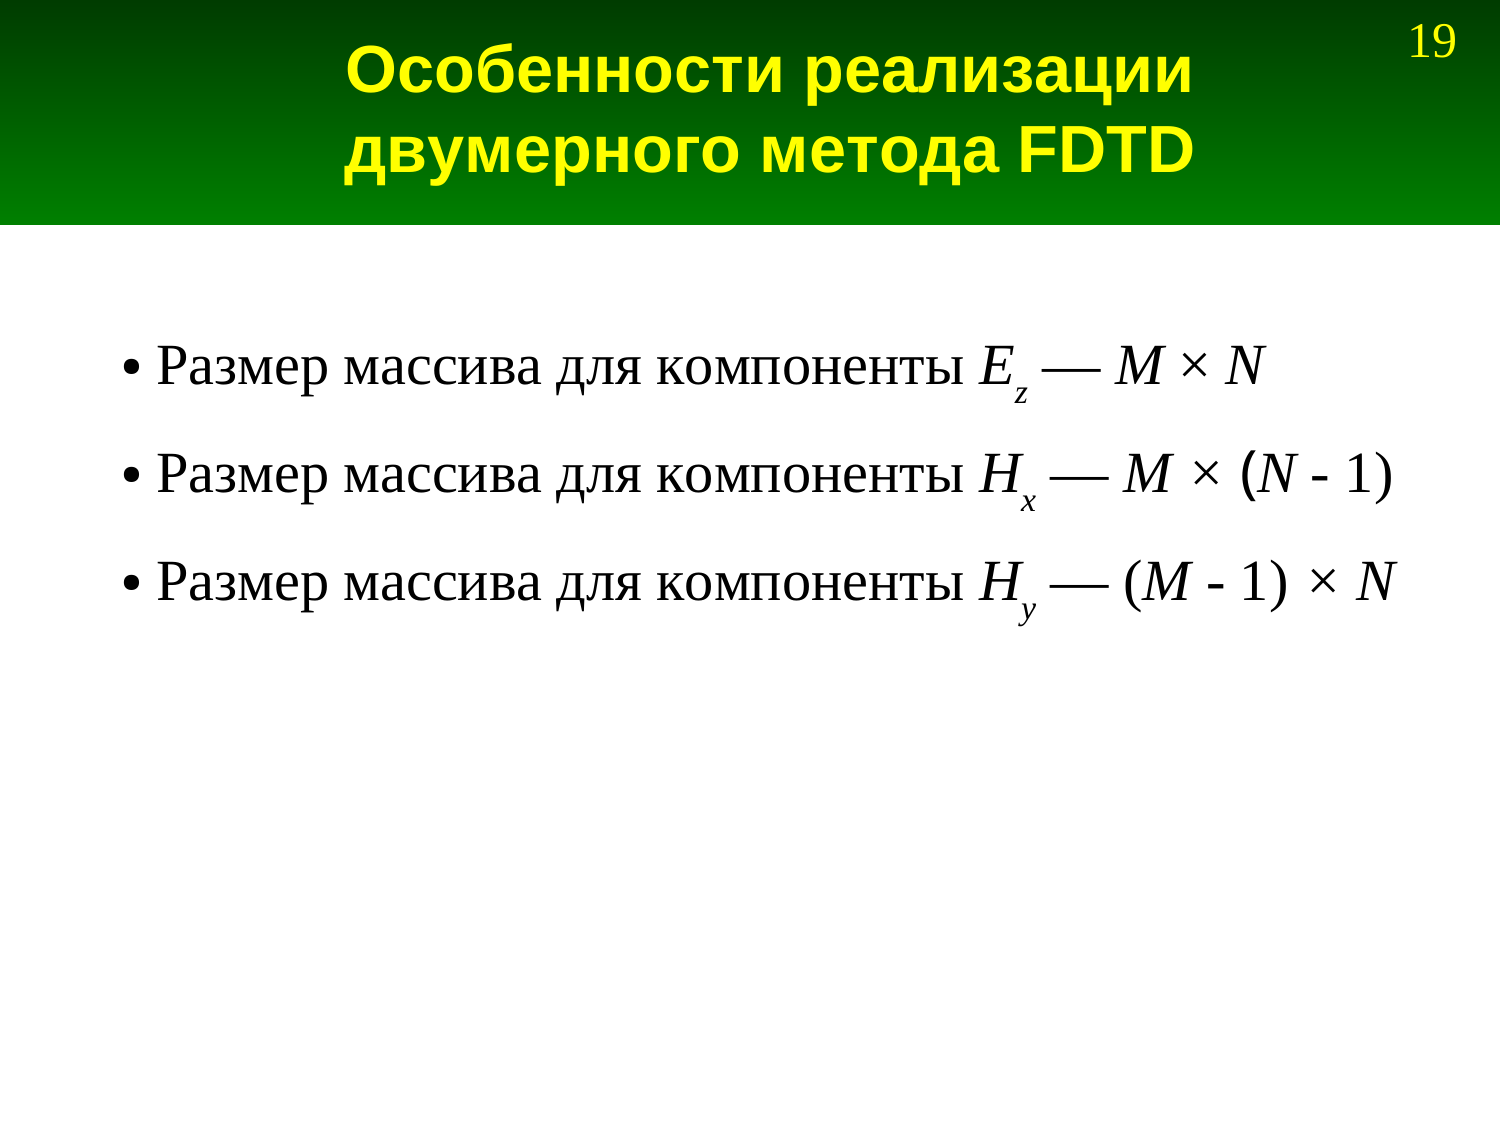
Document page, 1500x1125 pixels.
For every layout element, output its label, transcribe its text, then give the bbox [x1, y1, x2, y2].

text_box Размер массива для компоненты Ez — M × N Размер массива для компоненты Hx — M × (N - 1) Размер массива для компоненты Hy — (M - 1) × N [106, 318, 1414, 634]
title Особенности реализации двумерного метода FDTD [100, 7, 1441, 204]
